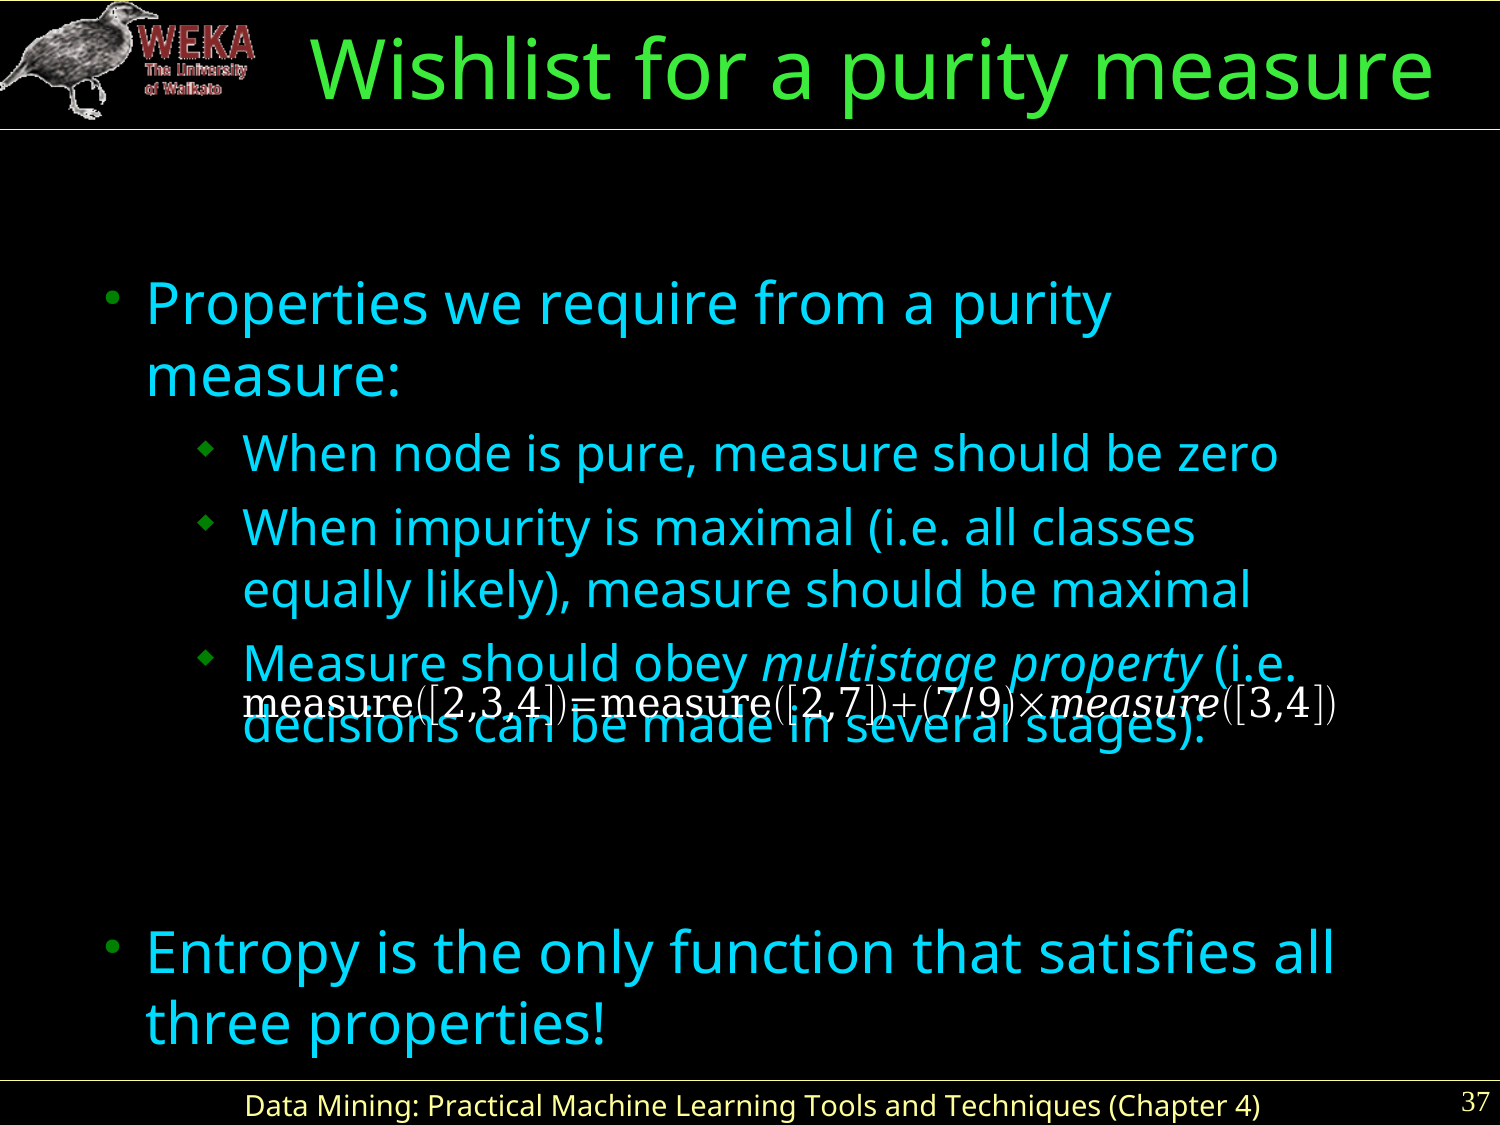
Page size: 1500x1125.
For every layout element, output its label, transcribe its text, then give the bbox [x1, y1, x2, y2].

text_box Properties we require from a purity measure: When node is pure, measure should be zero When impurity is maximal (i.e. all classes equally likely), measure should be maximal Measure should obey multistage property (i.e. decisions can be made in several stages): Entropy is the only function that satisfies all three properties! [88, 260, 1388, 936]
picture [0, 1, 266, 129]
title Wishlist for a purity measure [295, 0, 1500, 148]
chart [236, 679, 1343, 728]
